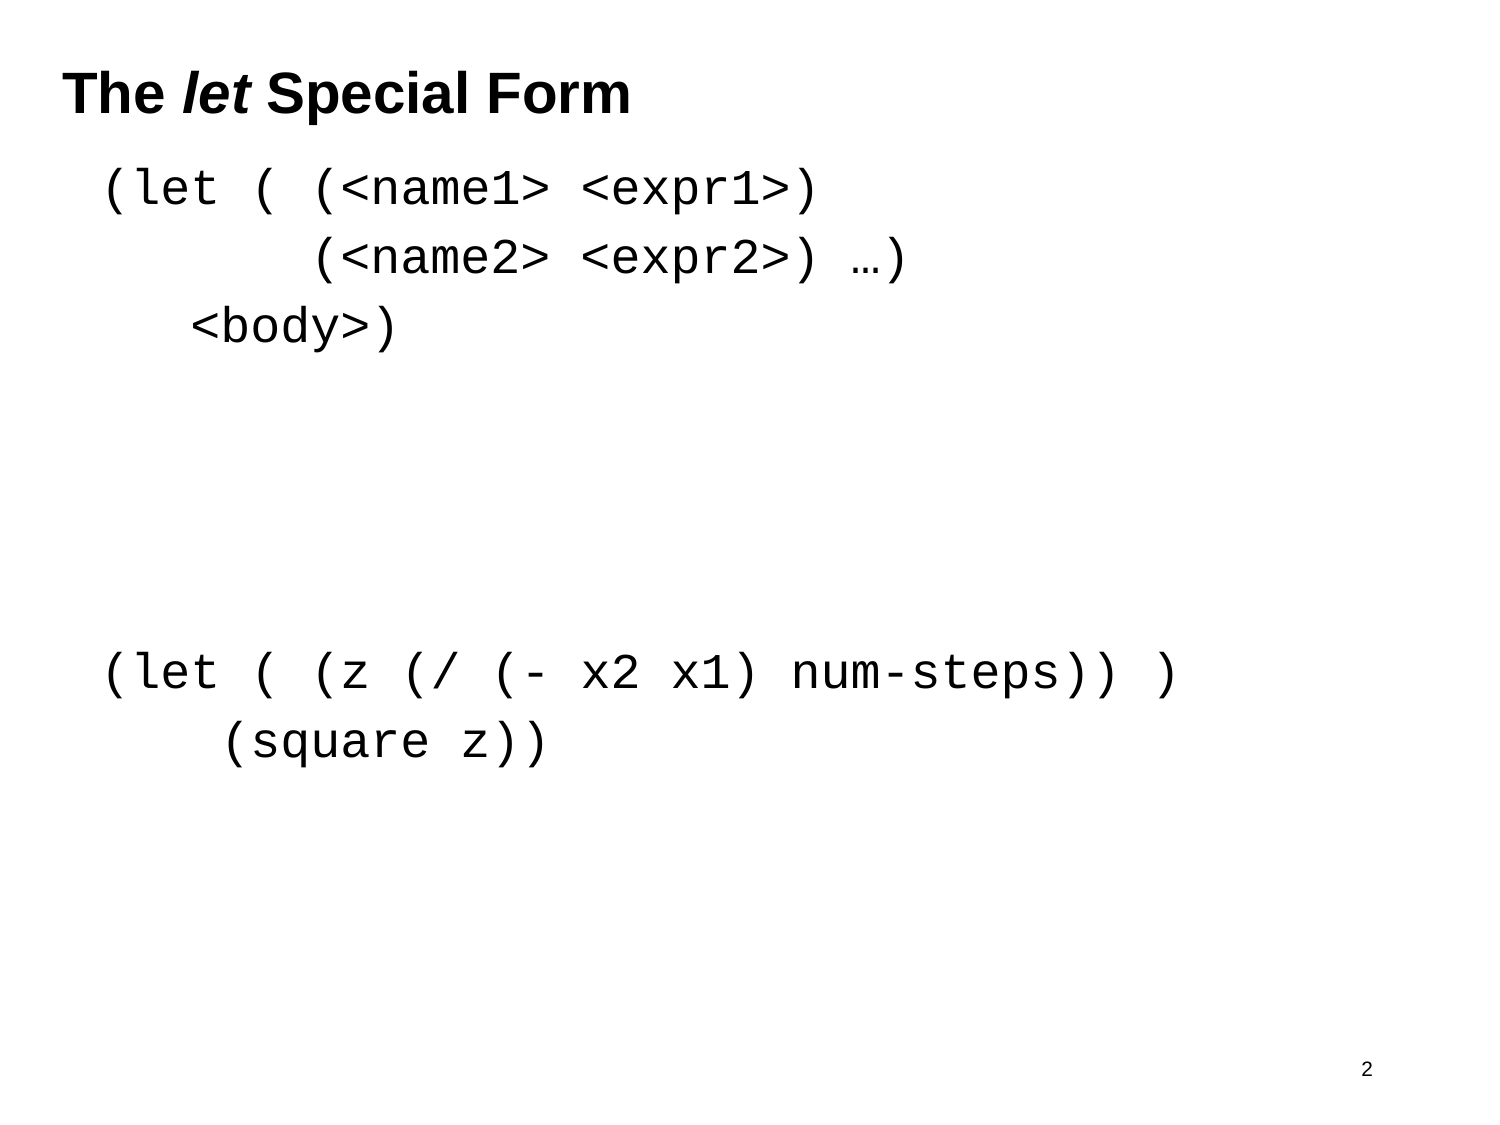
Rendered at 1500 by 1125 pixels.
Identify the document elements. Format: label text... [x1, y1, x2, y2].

list (let ( (<name1> <expr1>) (<name2> <expr2>) …) <body>) (let ( (z (/ (- x2 x1) num-steps)) ) (square z)) [62, 162, 1450, 815]
title The let Special Form [62, 24, 1338, 162]
